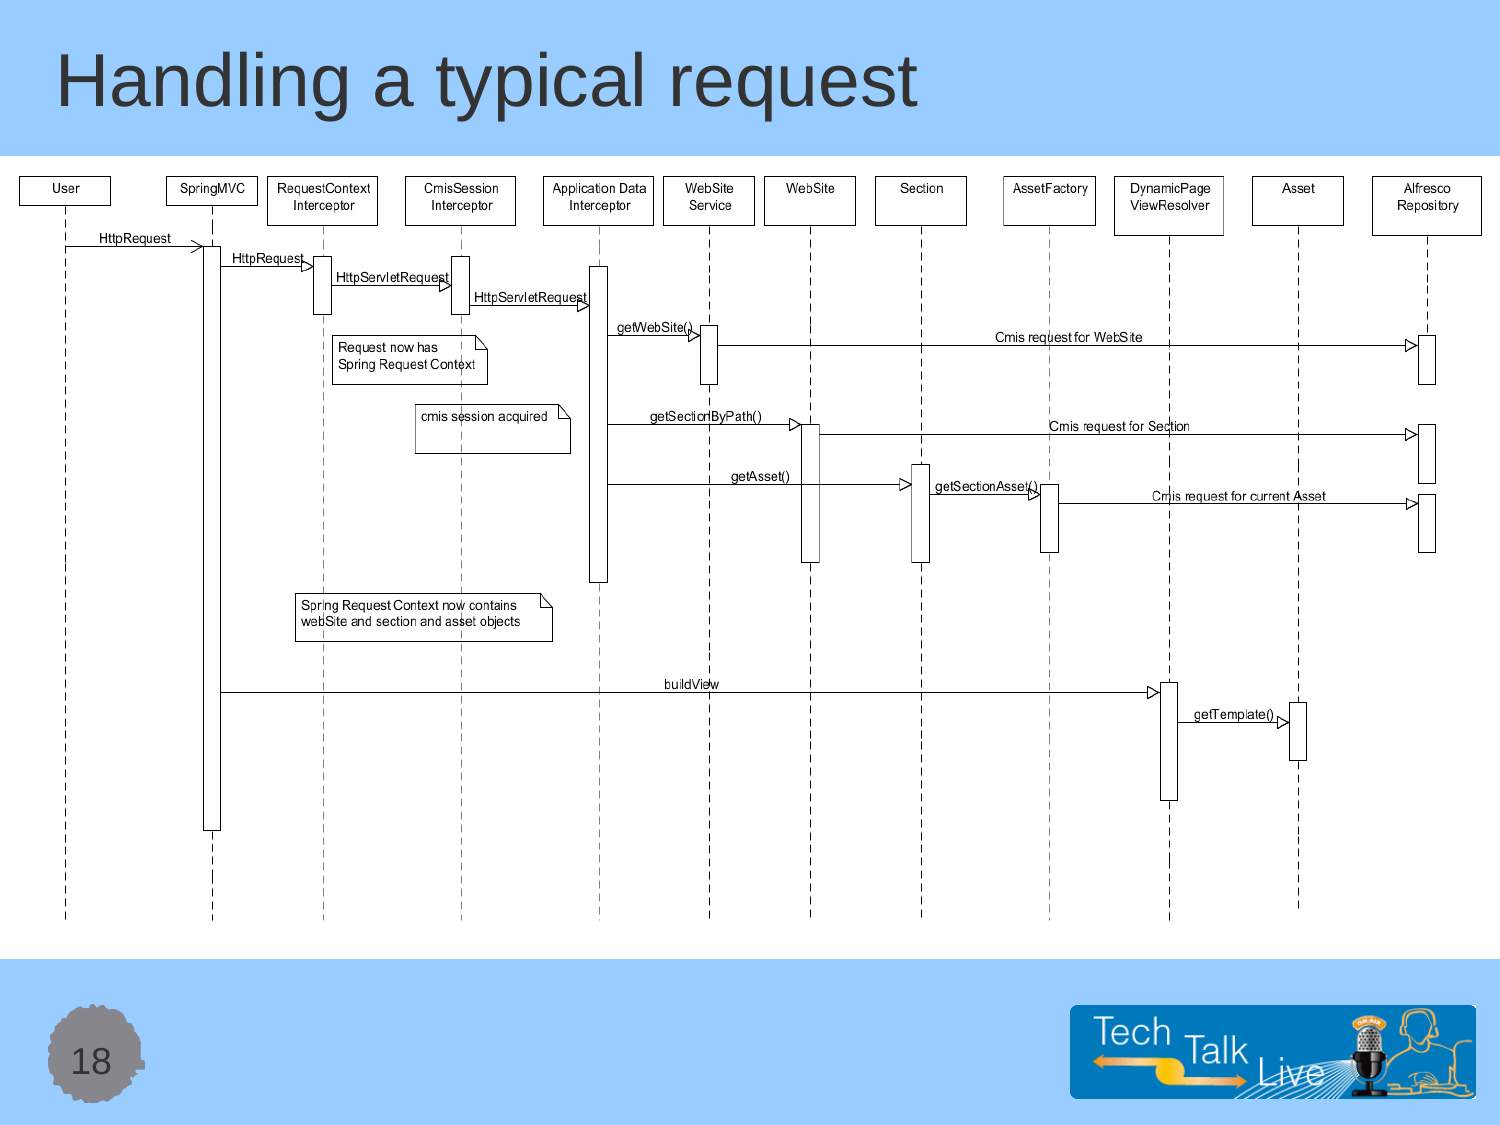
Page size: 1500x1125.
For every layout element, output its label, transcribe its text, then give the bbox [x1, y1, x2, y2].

slide_number <number> [55, 1022, 136, 1083]
picture [1069, 1005, 1476, 1099]
picture [48, 1004, 145, 1103]
title Handling a typical request [40, 16, 1459, 128]
picture [0, 156, 1500, 959]
